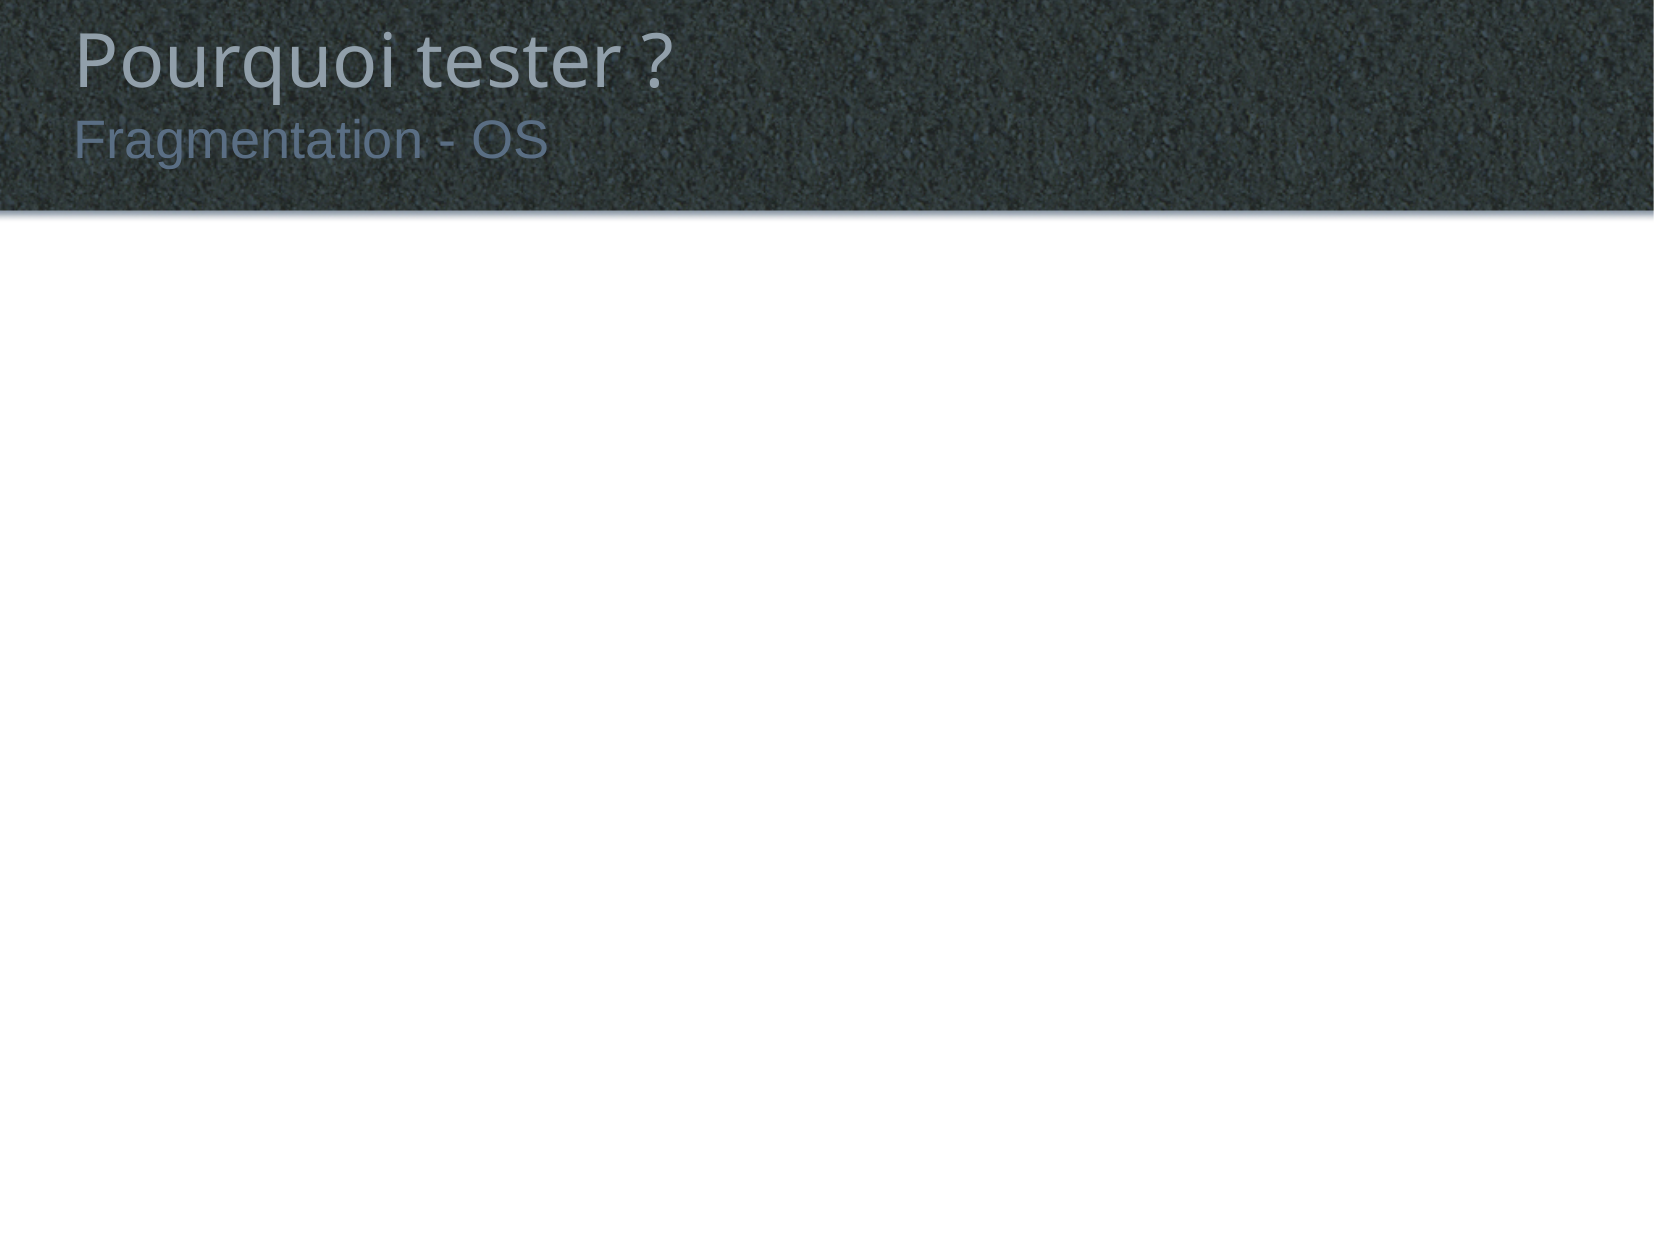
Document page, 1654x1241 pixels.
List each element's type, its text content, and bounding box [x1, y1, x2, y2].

text_box Pourquoi tester ? Fragmentation - OS [59, 0, 1554, 182]
picture [0, 0, 1654, 1241]
